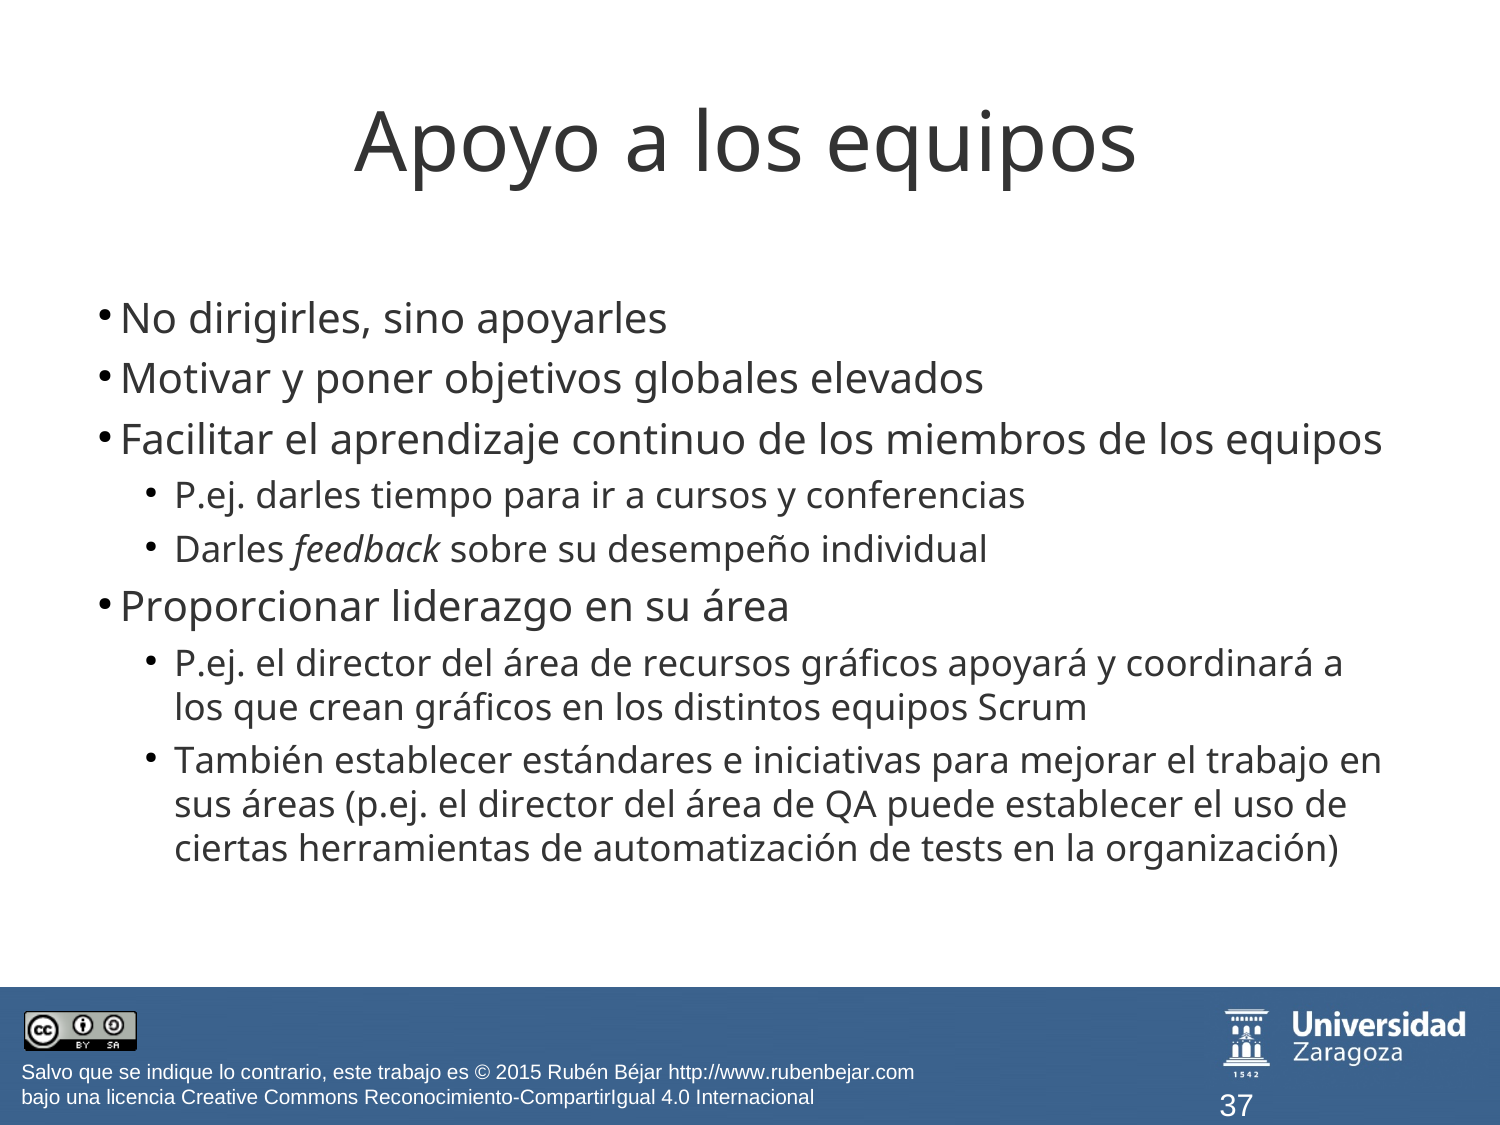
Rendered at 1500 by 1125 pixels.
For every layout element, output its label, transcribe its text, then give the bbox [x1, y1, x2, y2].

picture [0, 987, 1500, 1125]
title Apoyo a los equipos [74, 20, 1420, 257]
list No dirigirles, sino apoyarles Motivar y poner objetivos globales elevados Facilitar el aprendizaje continuo de los miembros de los equipos P.ej. darles tiempo para ir a cursos y conferencias Darles feedback sobre su desempeño individual Proporcionar liderazgo en su área P.ej. el director del área de recursos gráficos apoyará y coordinará a los que crean gráficos en los distintos equipos Scrum También establecer estándares e iniciativas para mejorar el trabajo en sus áreas (p.ej. el director del área de QA puede establecer el uso de ciertas herramientas de automatización de tests en la organización) [82, 283, 1418, 957]
